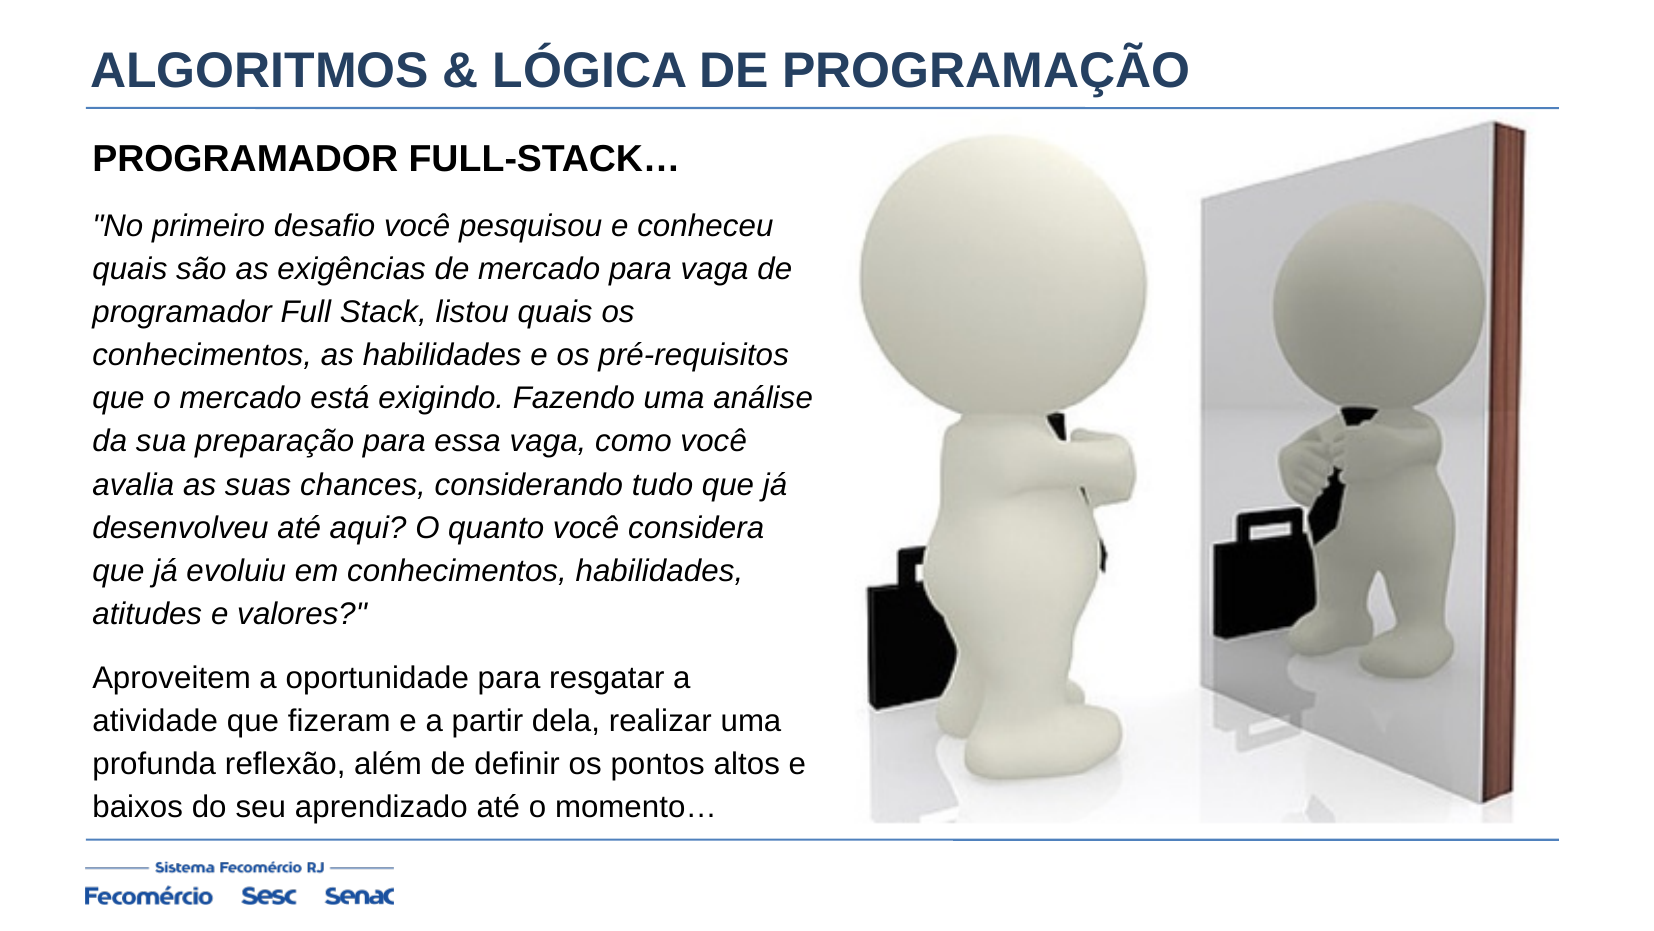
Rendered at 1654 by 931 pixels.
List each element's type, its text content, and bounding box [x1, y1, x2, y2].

text_box PROGRAMADOR FULL-STACK… "No primeiro desafio você pesquisou e conheceu quais são as exigências de mercado para vaga de programador Full Stack, listou quais os conhecimentos, as habilidades e os pré-requisitos que o mercado está exigindo. Fazendo uma análise da sua preparação para essa vaga, como você avalia as suas chances, considerando tudo que já desenvolveu até aqui? O quanto você considera que já evoluiu em conhecimentos, habilidades, atitudes e valores?" Aproveitem a oportunidade para resgatar a atividade que fizeram e a partir dela, realizar uma profunda reflexão, além de definir os pontos altos e baixos do seu aprendizado até o momento… [77, 112, 839, 836]
picture [62, 845, 416, 921]
picture [839, 112, 1564, 836]
text_box ALGORITMOS & LÓGICA DE PROGRAMAÇÃO [90, 32, 1564, 104]
